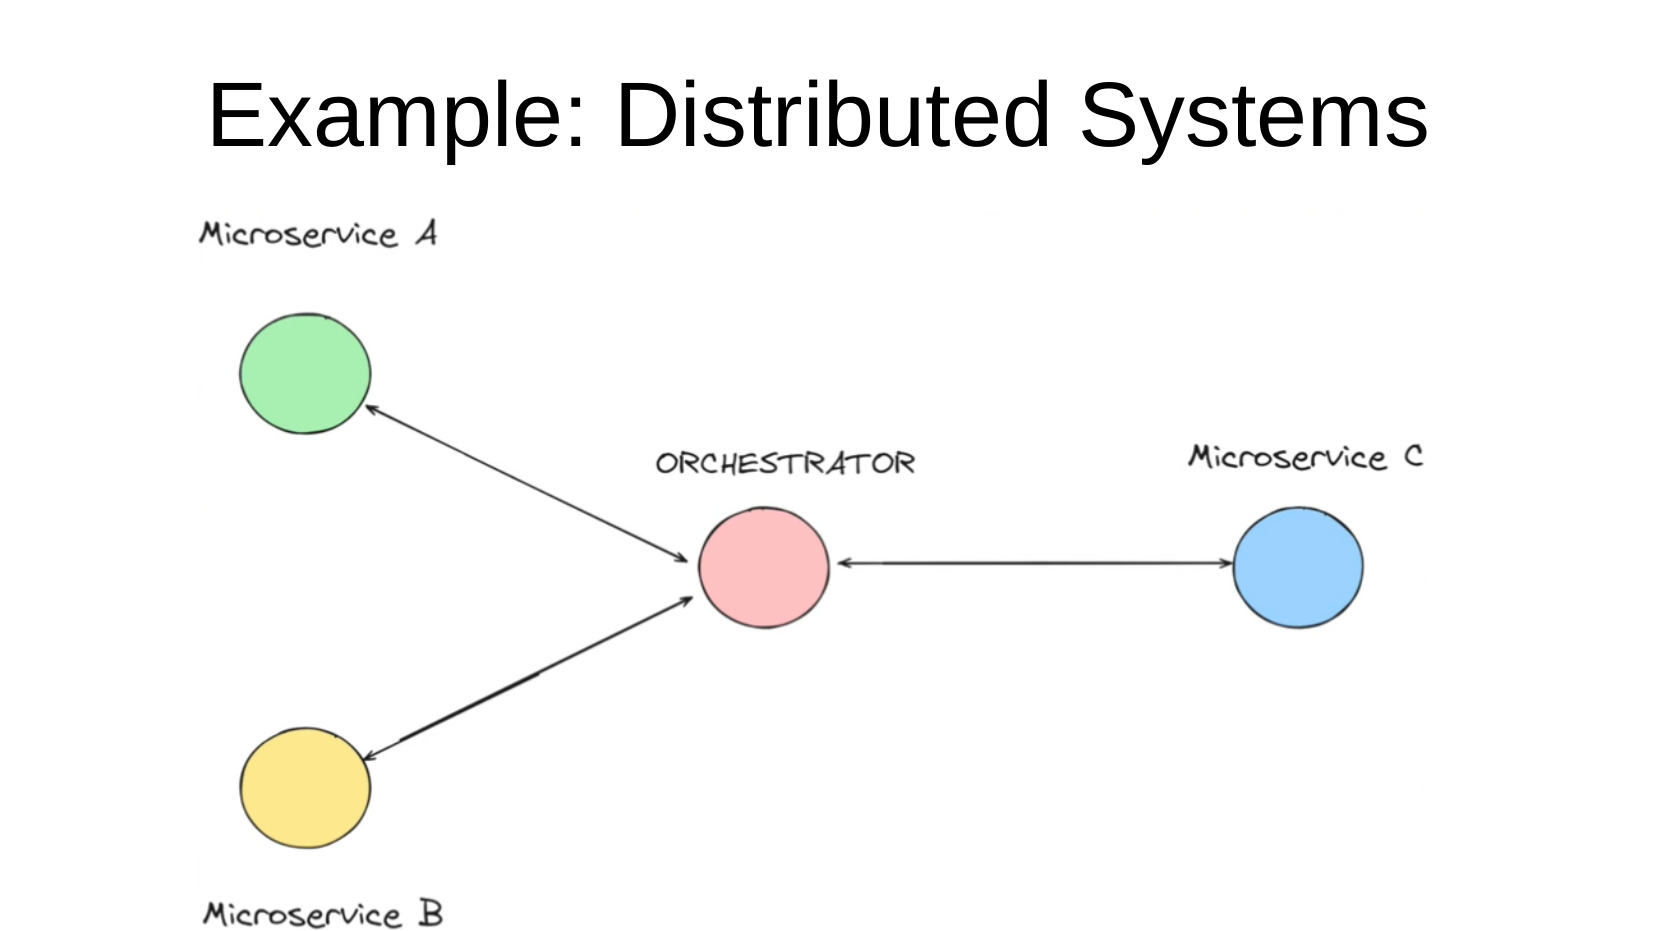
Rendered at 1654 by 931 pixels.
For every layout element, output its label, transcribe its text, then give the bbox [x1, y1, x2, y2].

picture [197, 211, 1426, 931]
title Example: Distributed Systems [75, 37, 1564, 193]
